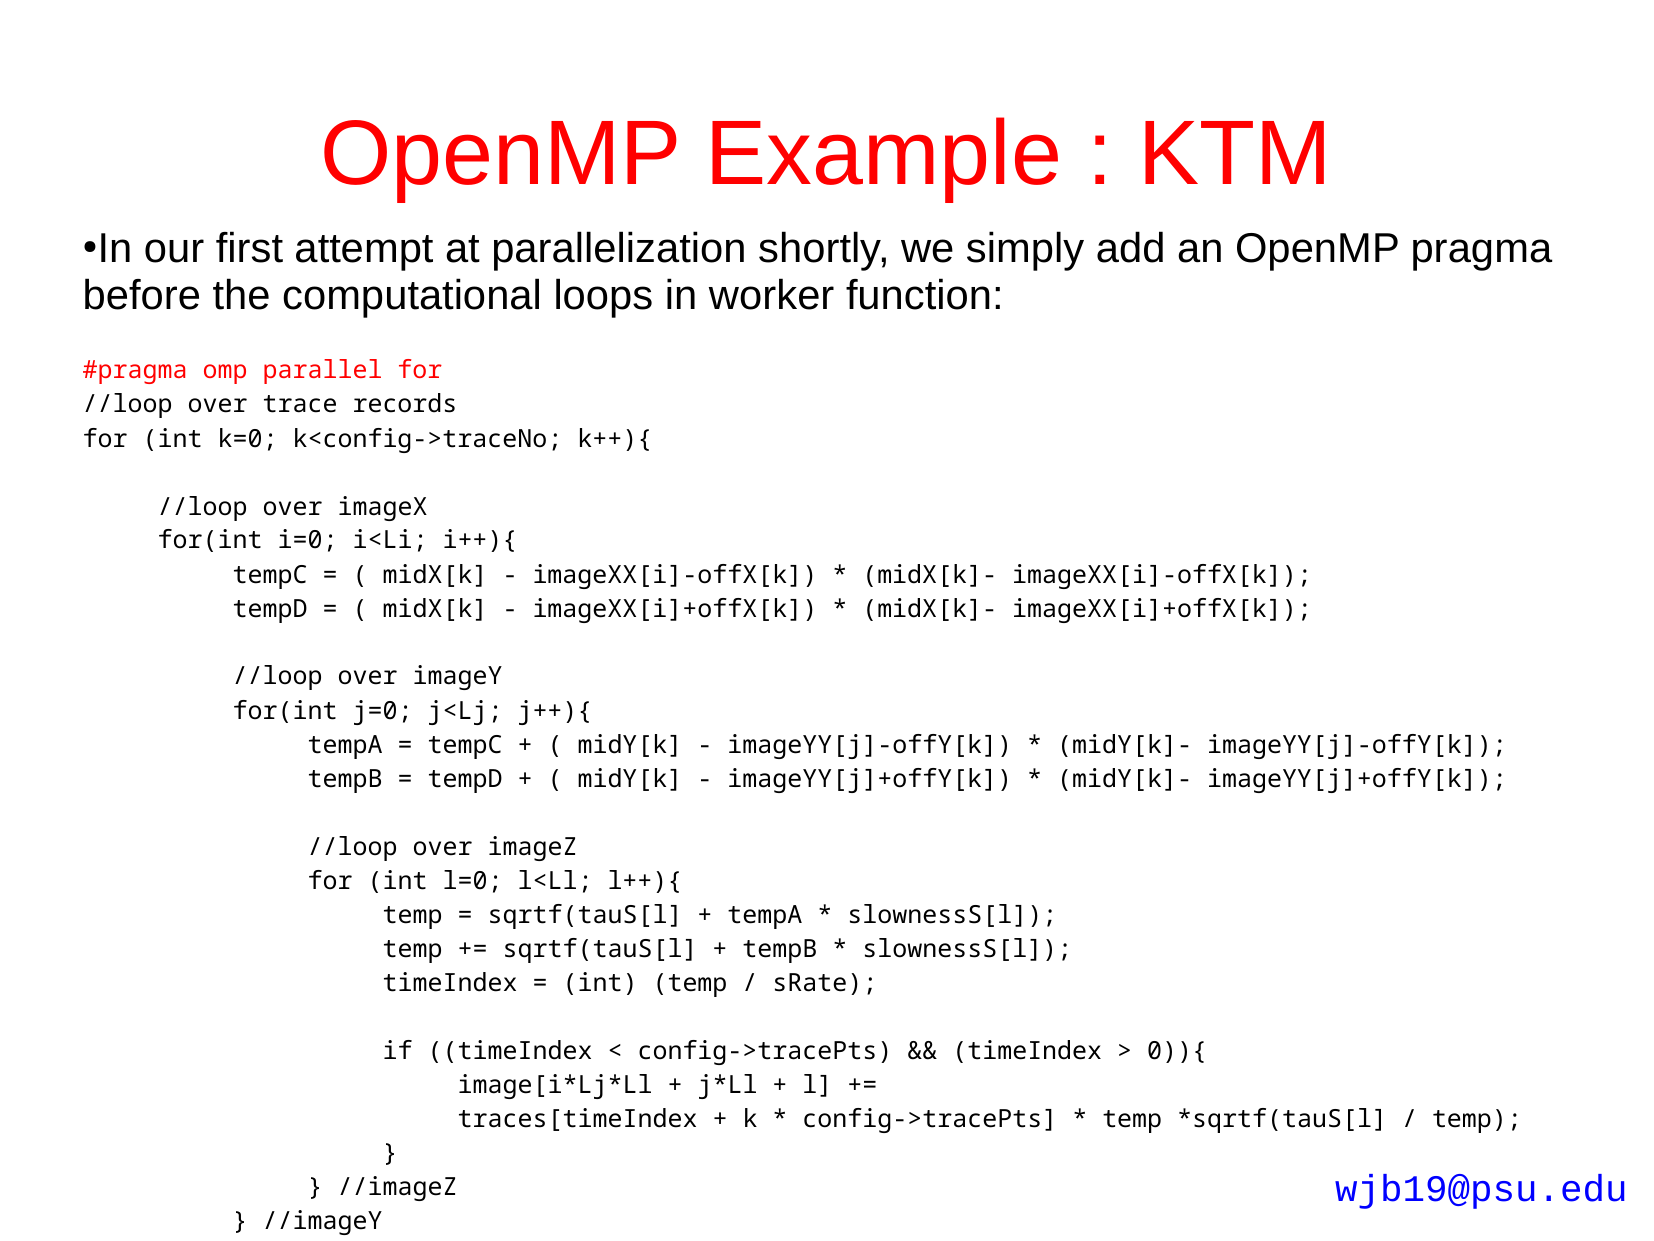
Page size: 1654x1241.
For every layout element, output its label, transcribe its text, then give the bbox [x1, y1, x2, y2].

text_box wjb19@psu.edu [1320, 1162, 1643, 1220]
subtitle In our first attempt at parallelization shortly, we simply add an OpenMP pragma before the computational loops in worker function: #pragma omp parallel for //loop over trace records for (int k=0; k<config->traceNo; k++){ //loop over imageX for(int i=0; i<Li; i++){ tempC = ( midX[k] - imageXX[i]-offX[k]) * (midX[k]- imageXX[i]-offX[k]); tempD = ( midX[k] - imageXX[i]+offX[k]) * (midX[k]- imageXX[i]+offX[k]); //loop over imageY for(int j=0; j<Lj; j++){ tempA = tempC + ( midY[k] - imageYY[j]-offY[k]) * (midY[k]- imageYY[j]-offY[k]); tempB = tempD + ( midY[k] - imageYY[j]+offY[k]) * (midY[k]- imageYY[j]+offY[k]); //loop over imageZ for (int l=0; l<Ll; l++){ temp = sqrtf(tauS[l] + tempA * slownessS[l]); temp += sqrtf(tauS[l] + tempB * slownessS[l]); timeIndex = (int) (temp / sRate); if ((timeIndex < config->tracePts) && (timeIndex > 0)){ image[i*Lj*Ll + j*Ll + l] += traces[timeIndex + k * config->tracePts] * temp *sqrtf(tauS[l] / temp); } } //imageZ } //imageY } //imageX }//input trace records [82, 225, 1571, 1161]
title OpenMP Example : KTM [82, 49, 1571, 225]
